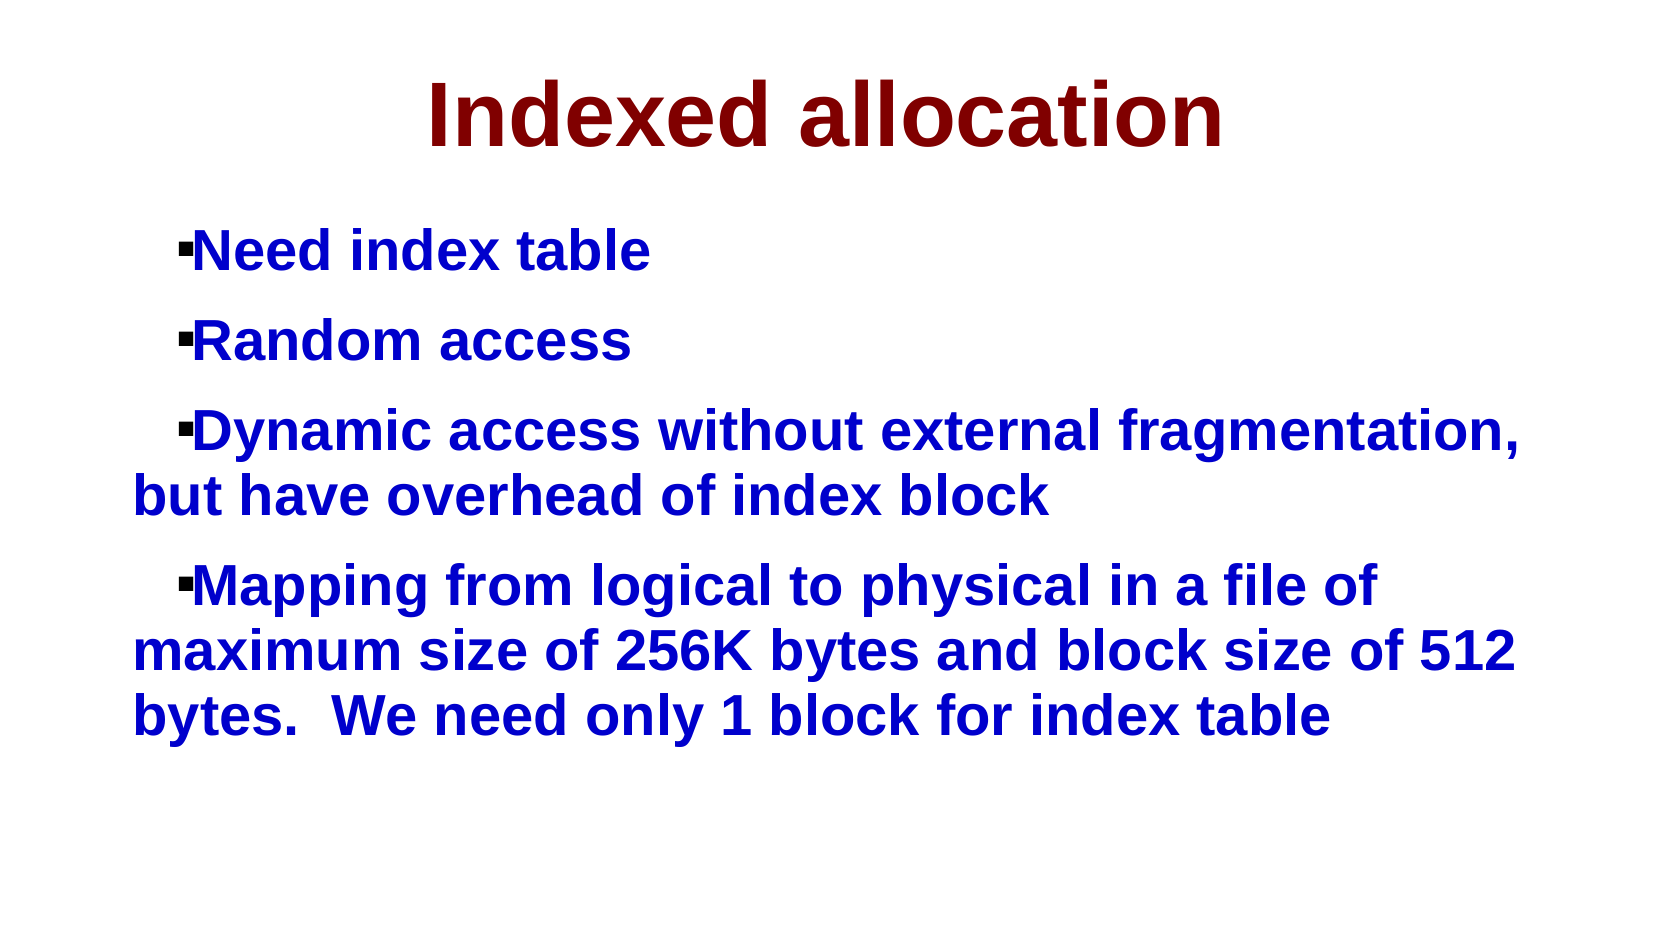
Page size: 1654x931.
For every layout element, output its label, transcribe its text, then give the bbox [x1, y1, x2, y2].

title Indexed allocation [82, 37, 1571, 193]
list Need index table Random access Dynamic access without external fragmentation, but have overhead of index block Mapping from logical to physical in a file of maximum size of 256K bytes and block size of 512 bytes. We need only 1 block for index table [82, 217, 1571, 757]
